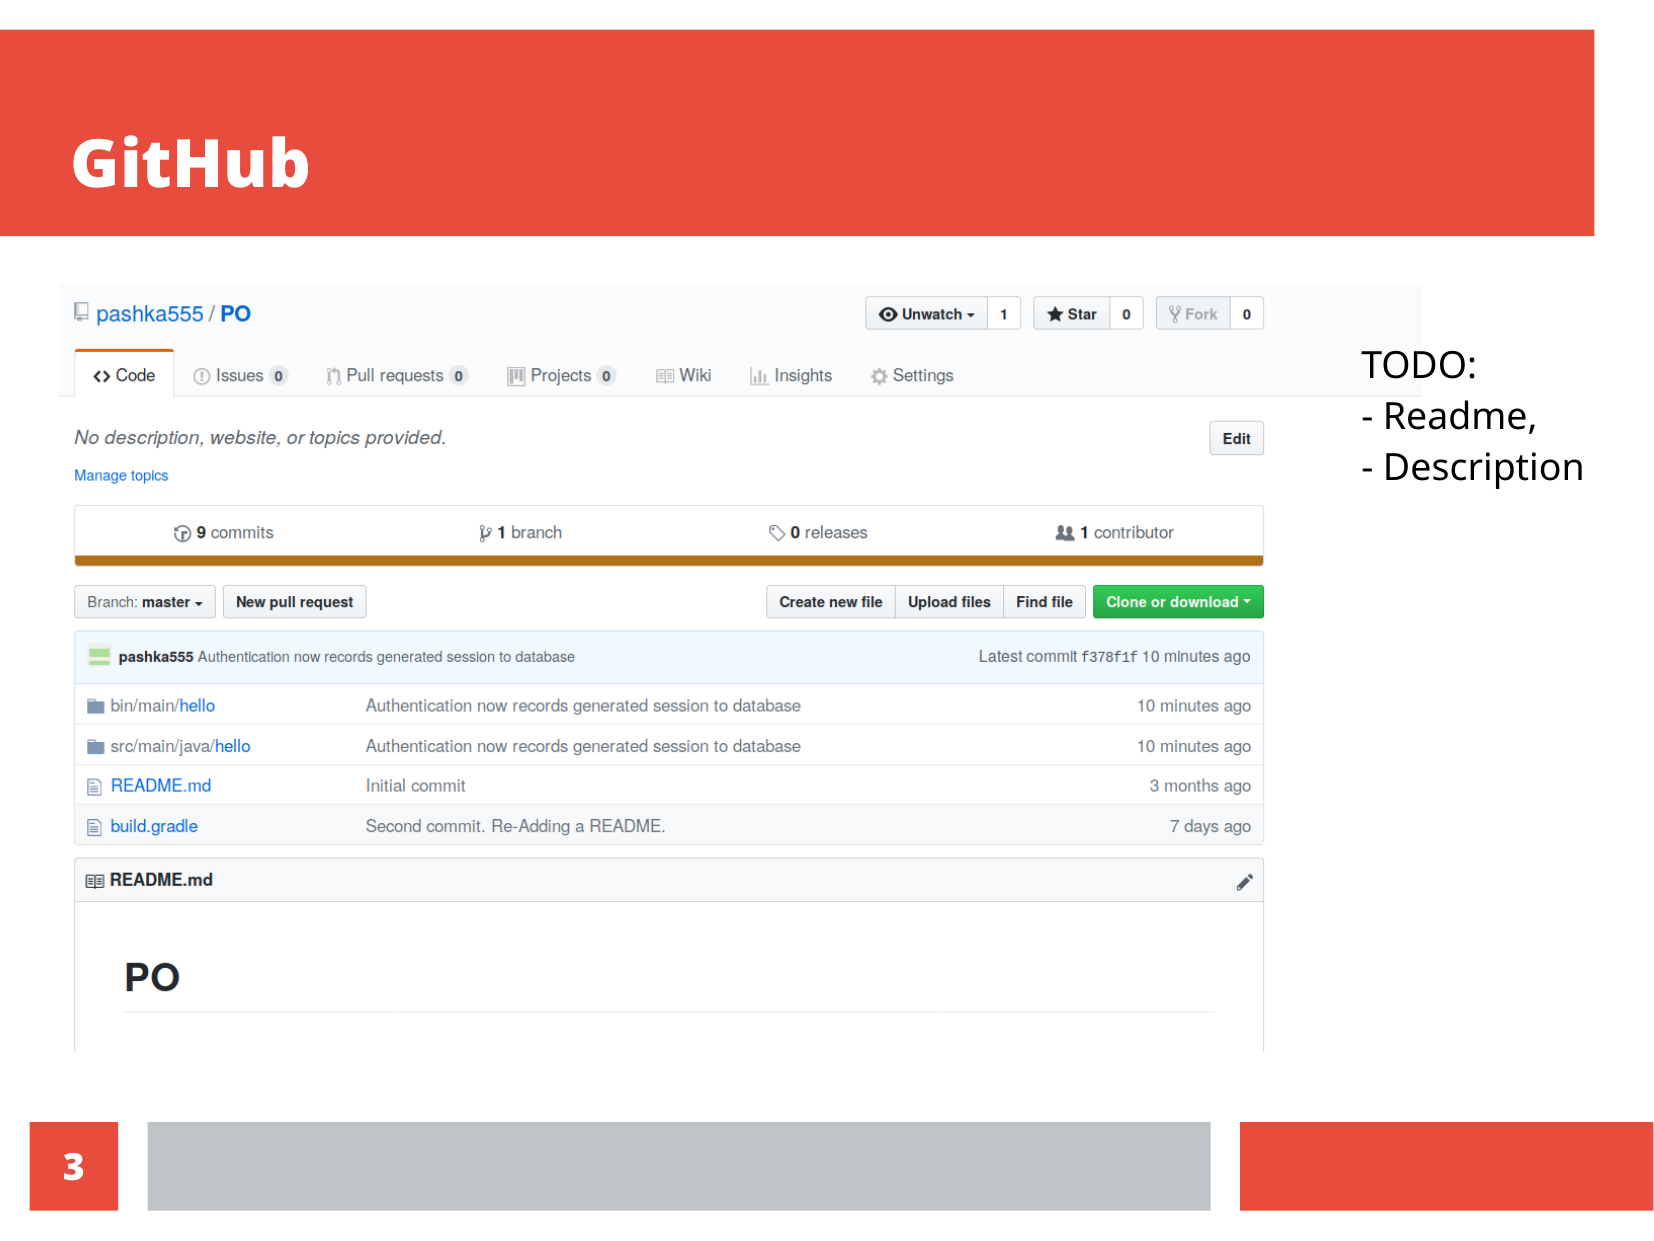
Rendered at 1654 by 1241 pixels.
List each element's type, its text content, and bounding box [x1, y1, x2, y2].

title GitHub [70, 59, 1607, 207]
picture [59, 283, 1422, 1052]
text_box TODO: - Readme, - Description [1346, 330, 1619, 497]
